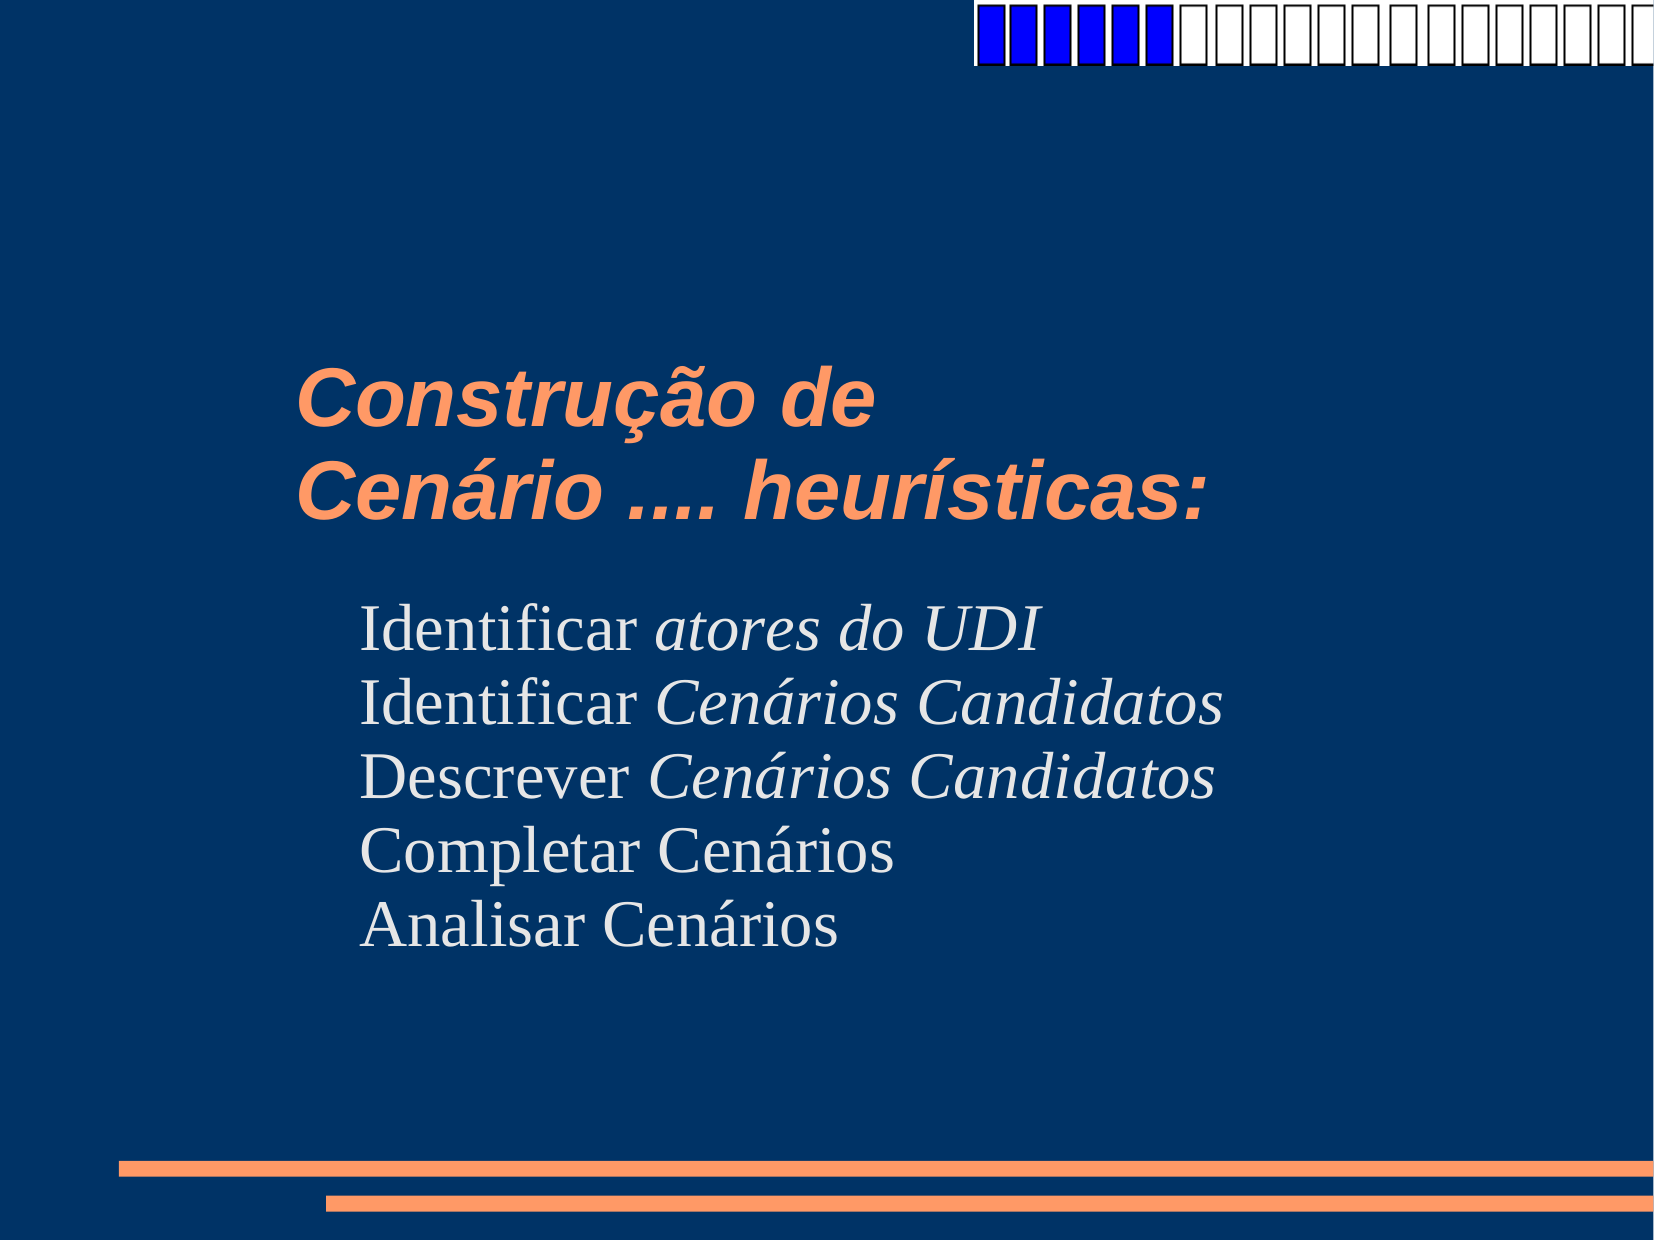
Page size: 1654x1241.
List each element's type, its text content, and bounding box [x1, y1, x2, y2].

title Construção de Cenário .... heurísticas: [295, 330, 1241, 653]
picture [974, 0, 1654, 66]
list Identificar atores do UDI Identificar Cenários Candidatos Descrever Cenários Candidatos Completar Cenários Analisar Cenários [324, 590, 1329, 995]
